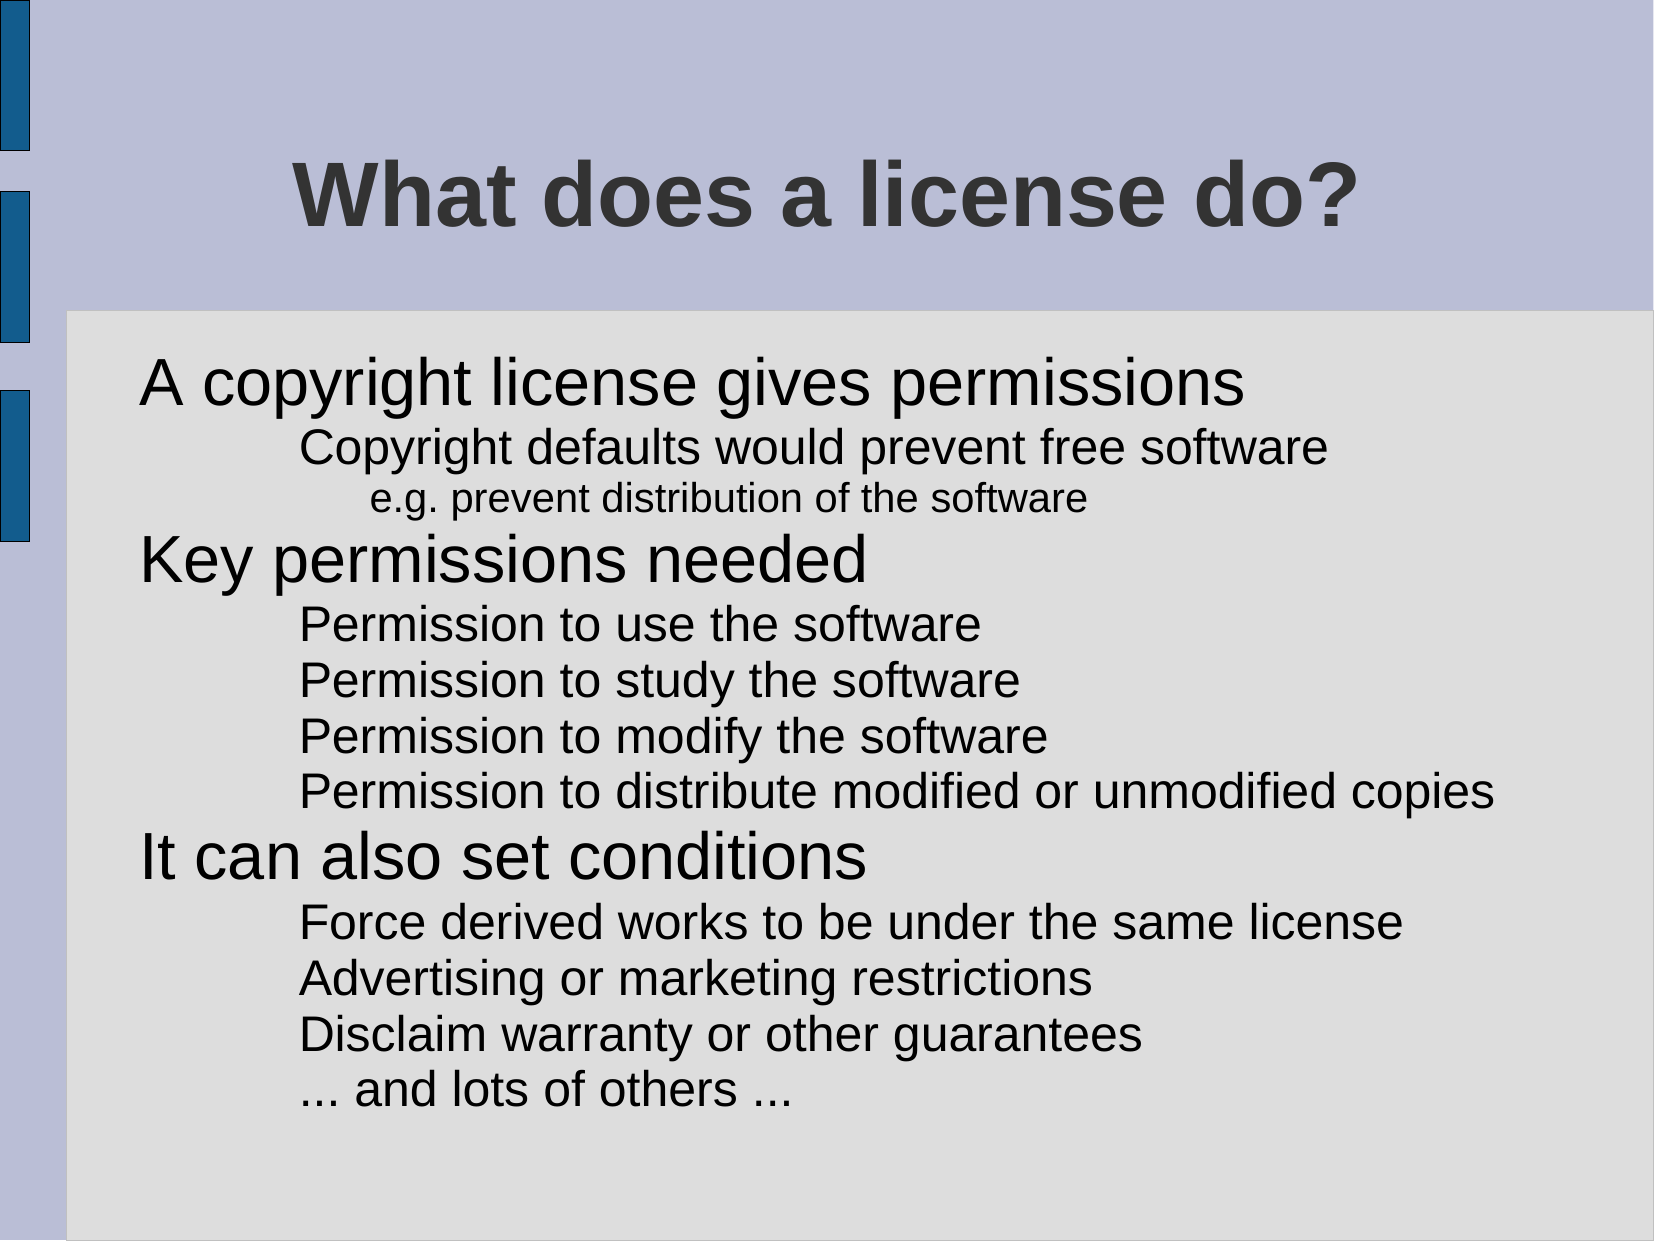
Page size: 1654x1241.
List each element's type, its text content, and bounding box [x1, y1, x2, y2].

title What does a license do? [121, 98, 1534, 291]
list A copyright license gives permissions Copyright defaults would prevent free software e.g. prevent distribution of the software Key permissions needed Permission to use the software Permission to study the software Permission to modify the software Permission to distribute modified or unmodified copies It can also set conditions Force derived works to be under the same license Advertising or marketing restrictions Disclaim warranty or other guarantees ... and lots of others ... [121, 344, 1534, 1118]
